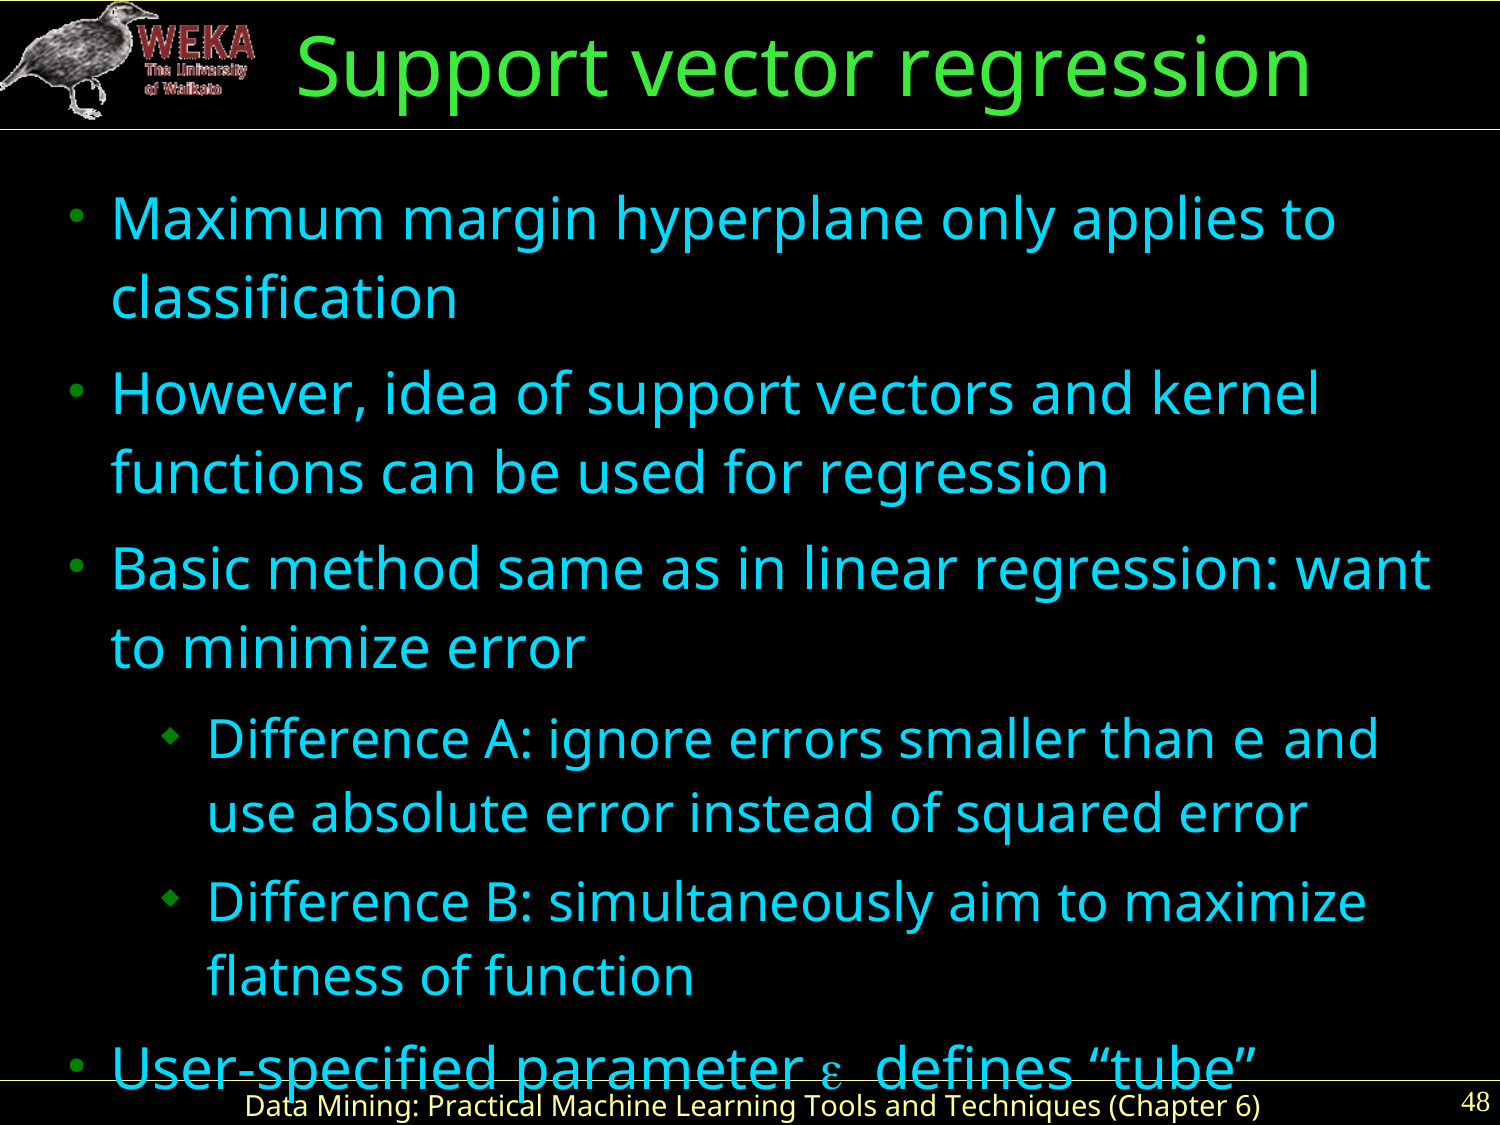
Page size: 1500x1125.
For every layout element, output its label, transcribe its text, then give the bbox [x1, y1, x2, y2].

title Support vector regression [295, 0, 1486, 159]
picture [0, 1, 266, 129]
list Maximum margin hyperplane only applies to classification However, idea of support vectors and kernel functions can be used for regression Basic method same as in linear regression: want to minimize error Difference A: ignore errors smaller than e and use absolute error instead of squared error Difference B: simultaneously aim to maximize flatness of function User-specified parameter e defines “tube” [67, 177, 1477, 1020]
